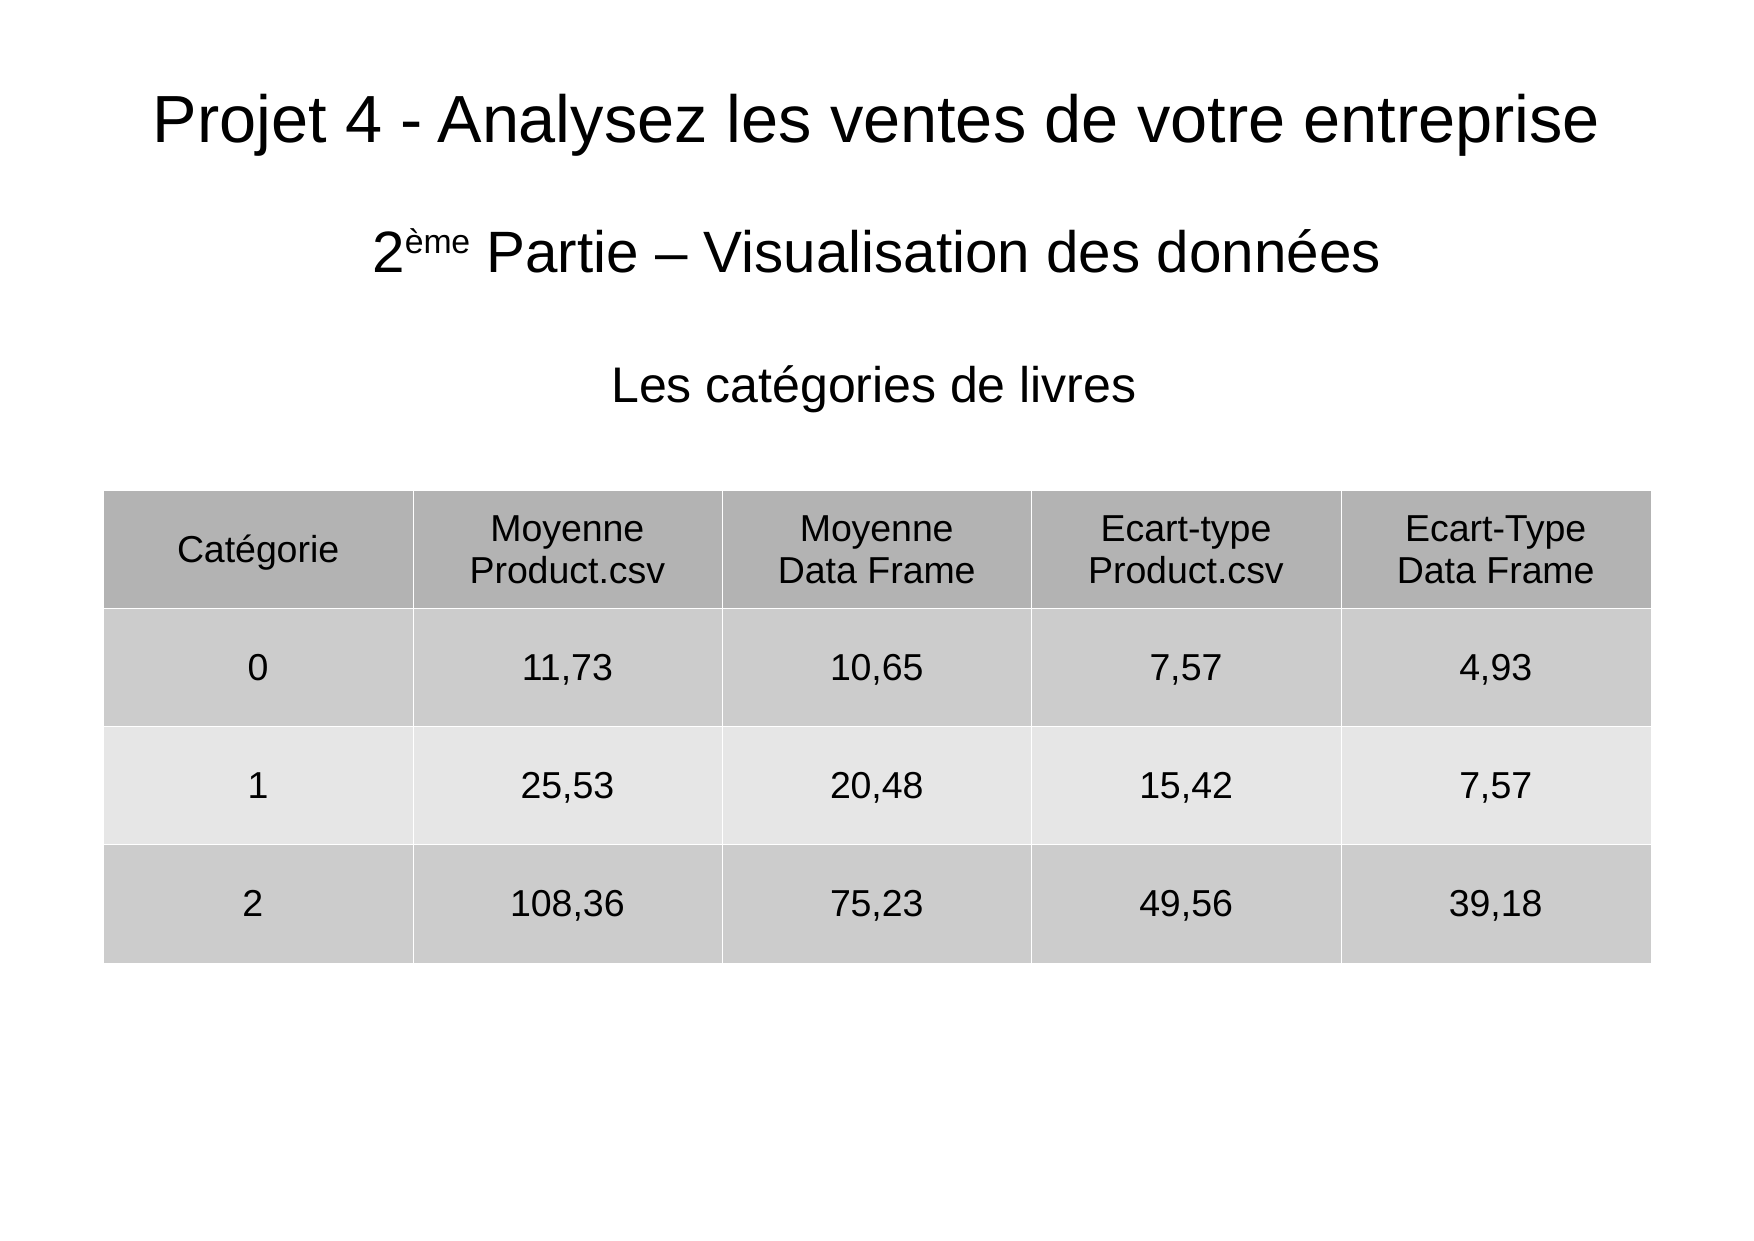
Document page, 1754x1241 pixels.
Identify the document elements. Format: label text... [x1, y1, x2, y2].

table_header Ecart-Type Data Frame [1342, 491, 1651, 608]
table_cell 39,18 [1342, 845, 1651, 963]
table_cell 1 [104, 727, 413, 844]
table_cell 7,57 [1032, 609, 1341, 726]
table_cell 20,48 [723, 727, 1031, 844]
table_cell 11,73 [414, 609, 722, 726]
table_cell 108,36 [414, 845, 722, 963]
text_box Les catégories de livres [106, 321, 1642, 450]
table_cell 15,42 [1032, 727, 1341, 844]
table_header Catégorie [104, 491, 413, 608]
table_cell 7,57 [1342, 727, 1651, 844]
table_cell 2 [104, 845, 413, 963]
text_box 2ème Partie – Visualisation des données [141, 189, 1614, 317]
table_cell 49,56 [1032, 845, 1341, 963]
table_cell 4,93 [1342, 609, 1651, 726]
table_cell 10,65 [723, 609, 1031, 726]
title Projet 4 - Analysez les ventes de votre entreprise [141, 48, 1614, 189]
table_cell 75,23 [723, 845, 1031, 963]
table_header Moyenne Data Frame [723, 491, 1031, 608]
table_cell 0 [104, 609, 413, 726]
table_header Moyenne Product.csv [414, 491, 722, 608]
table_header Ecart-type Product.csv [1032, 491, 1341, 608]
table_cell 25,53 [414, 727, 722, 844]
